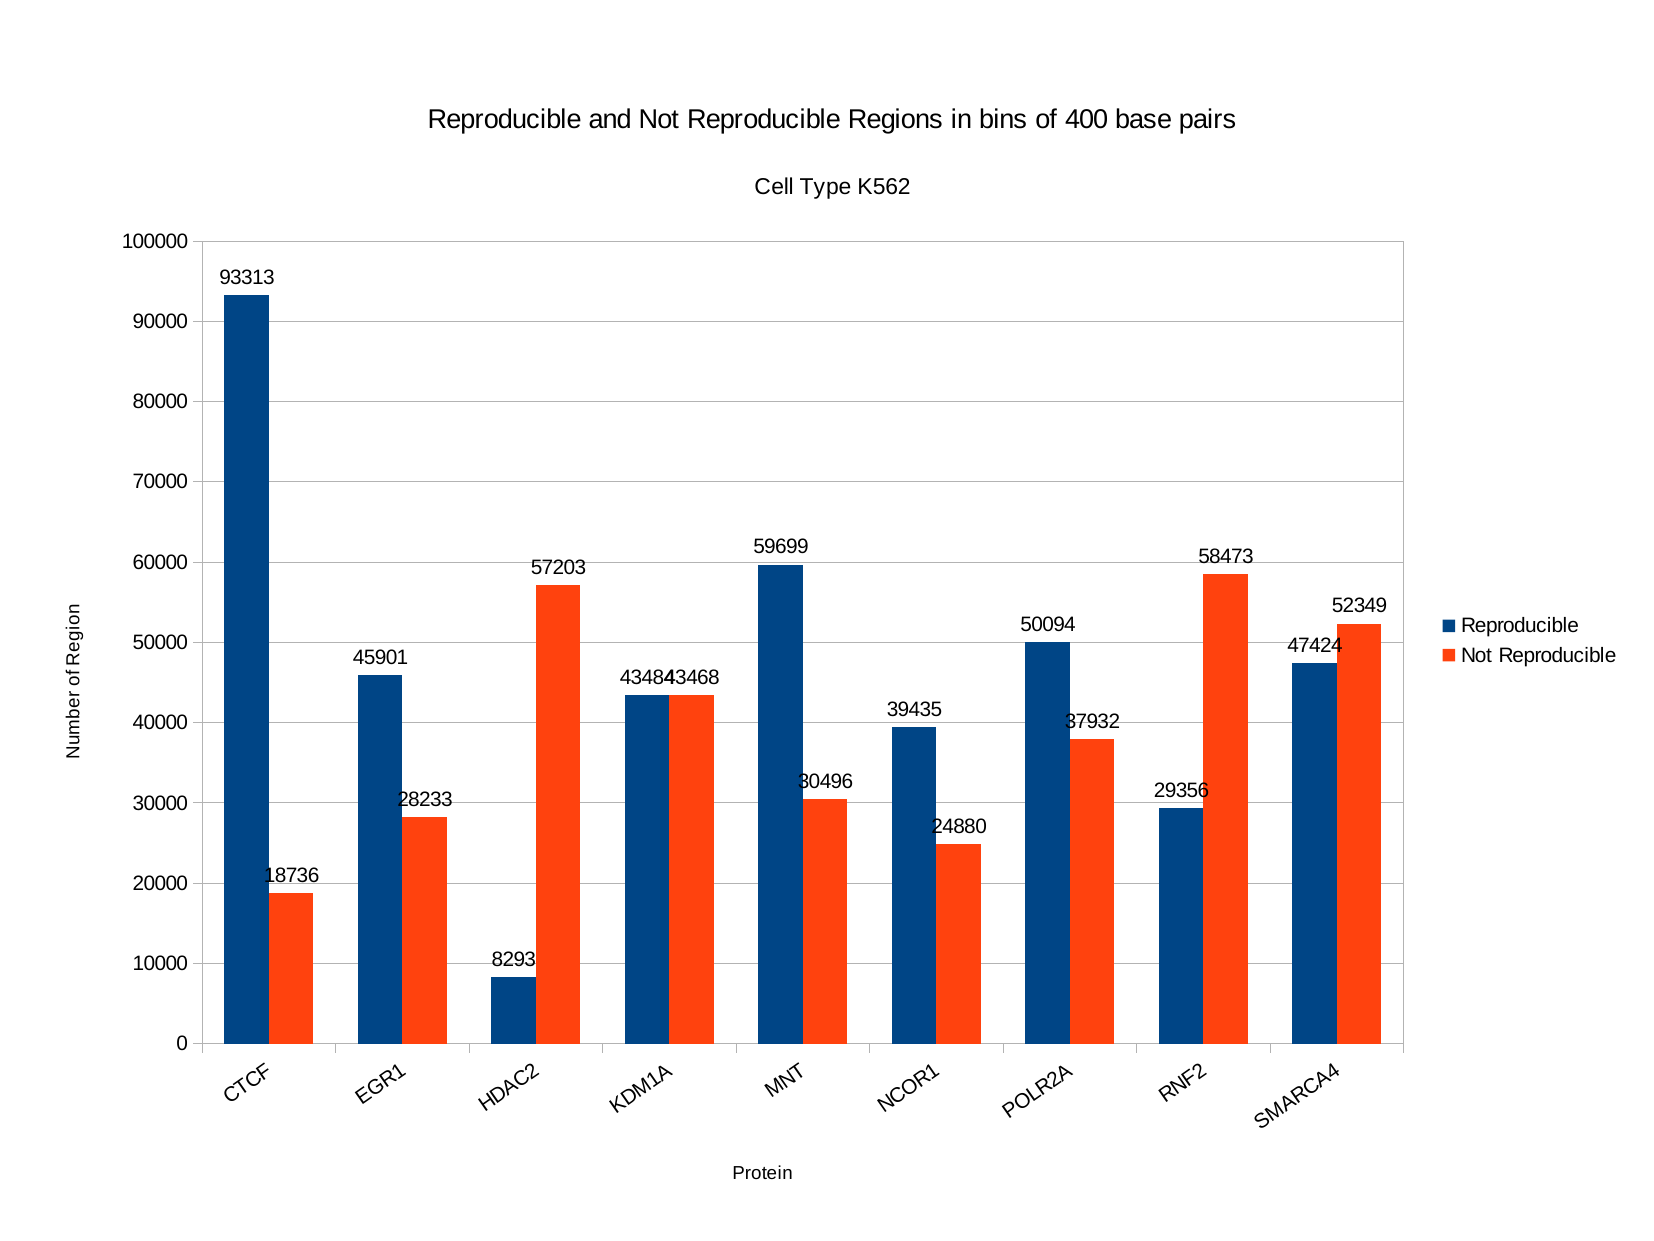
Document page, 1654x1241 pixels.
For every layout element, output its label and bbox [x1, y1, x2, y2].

chart [30, 66, 1636, 1216]
